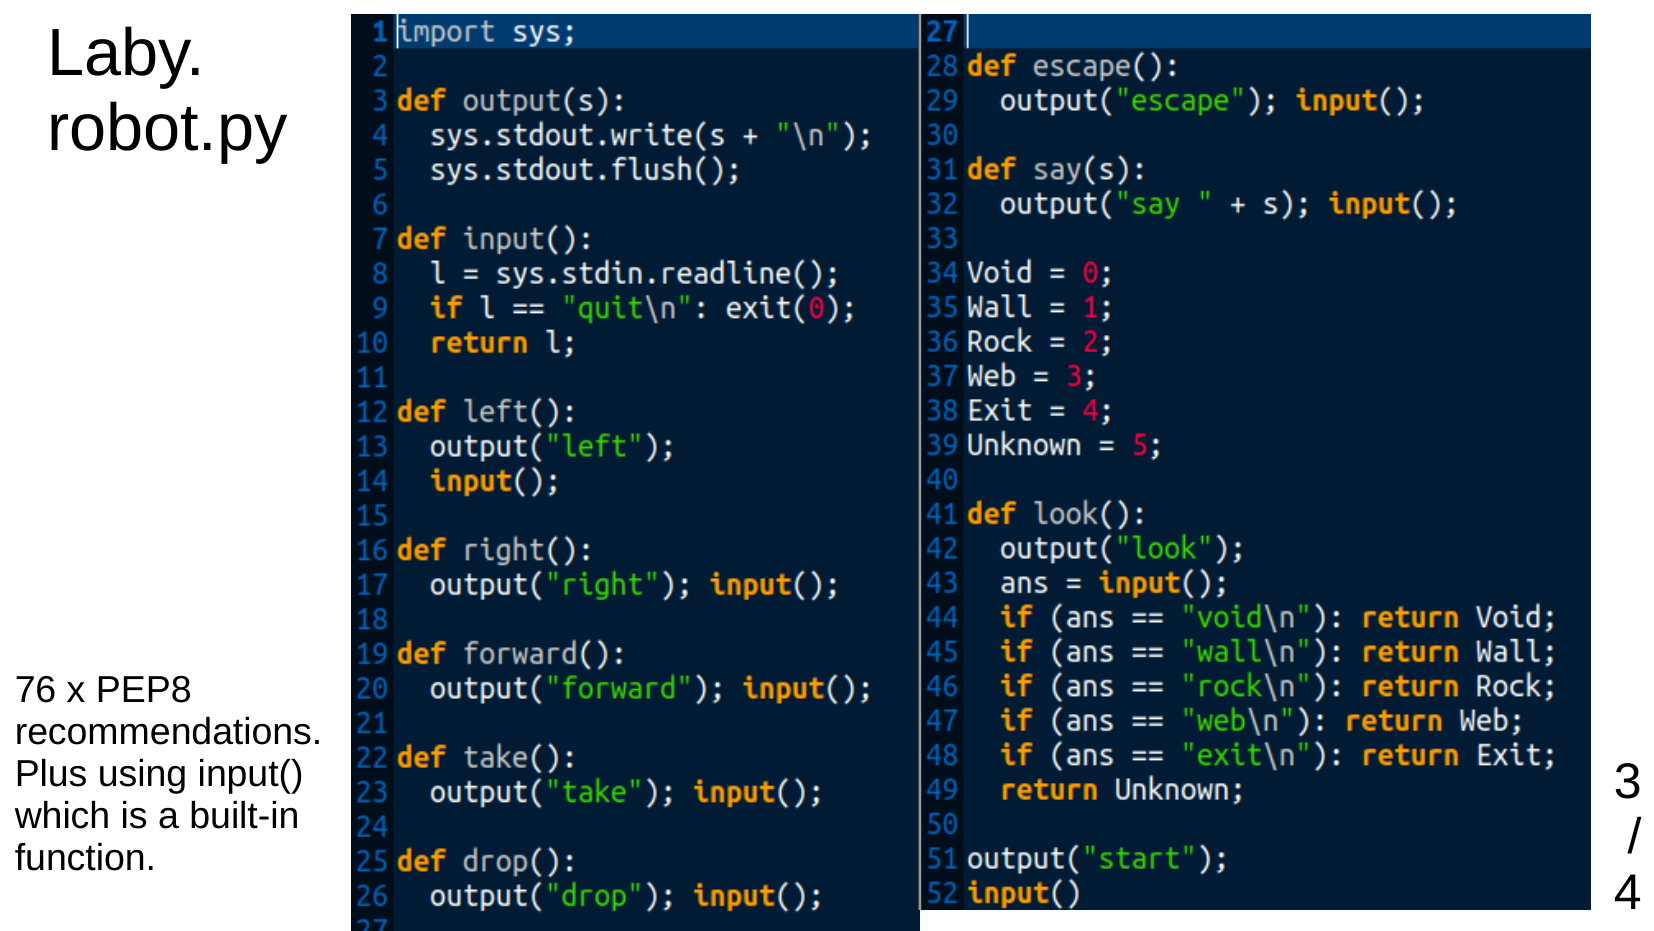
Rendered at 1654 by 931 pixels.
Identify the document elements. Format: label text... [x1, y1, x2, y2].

text_box 76 x PEP8 recommendations. Plus using input() which is a built-in function. [0, 661, 355, 917]
picture [351, 14, 1591, 931]
title 3 / 4 [1523, 752, 1642, 921]
title Laby. robot.py [47, 14, 351, 165]
